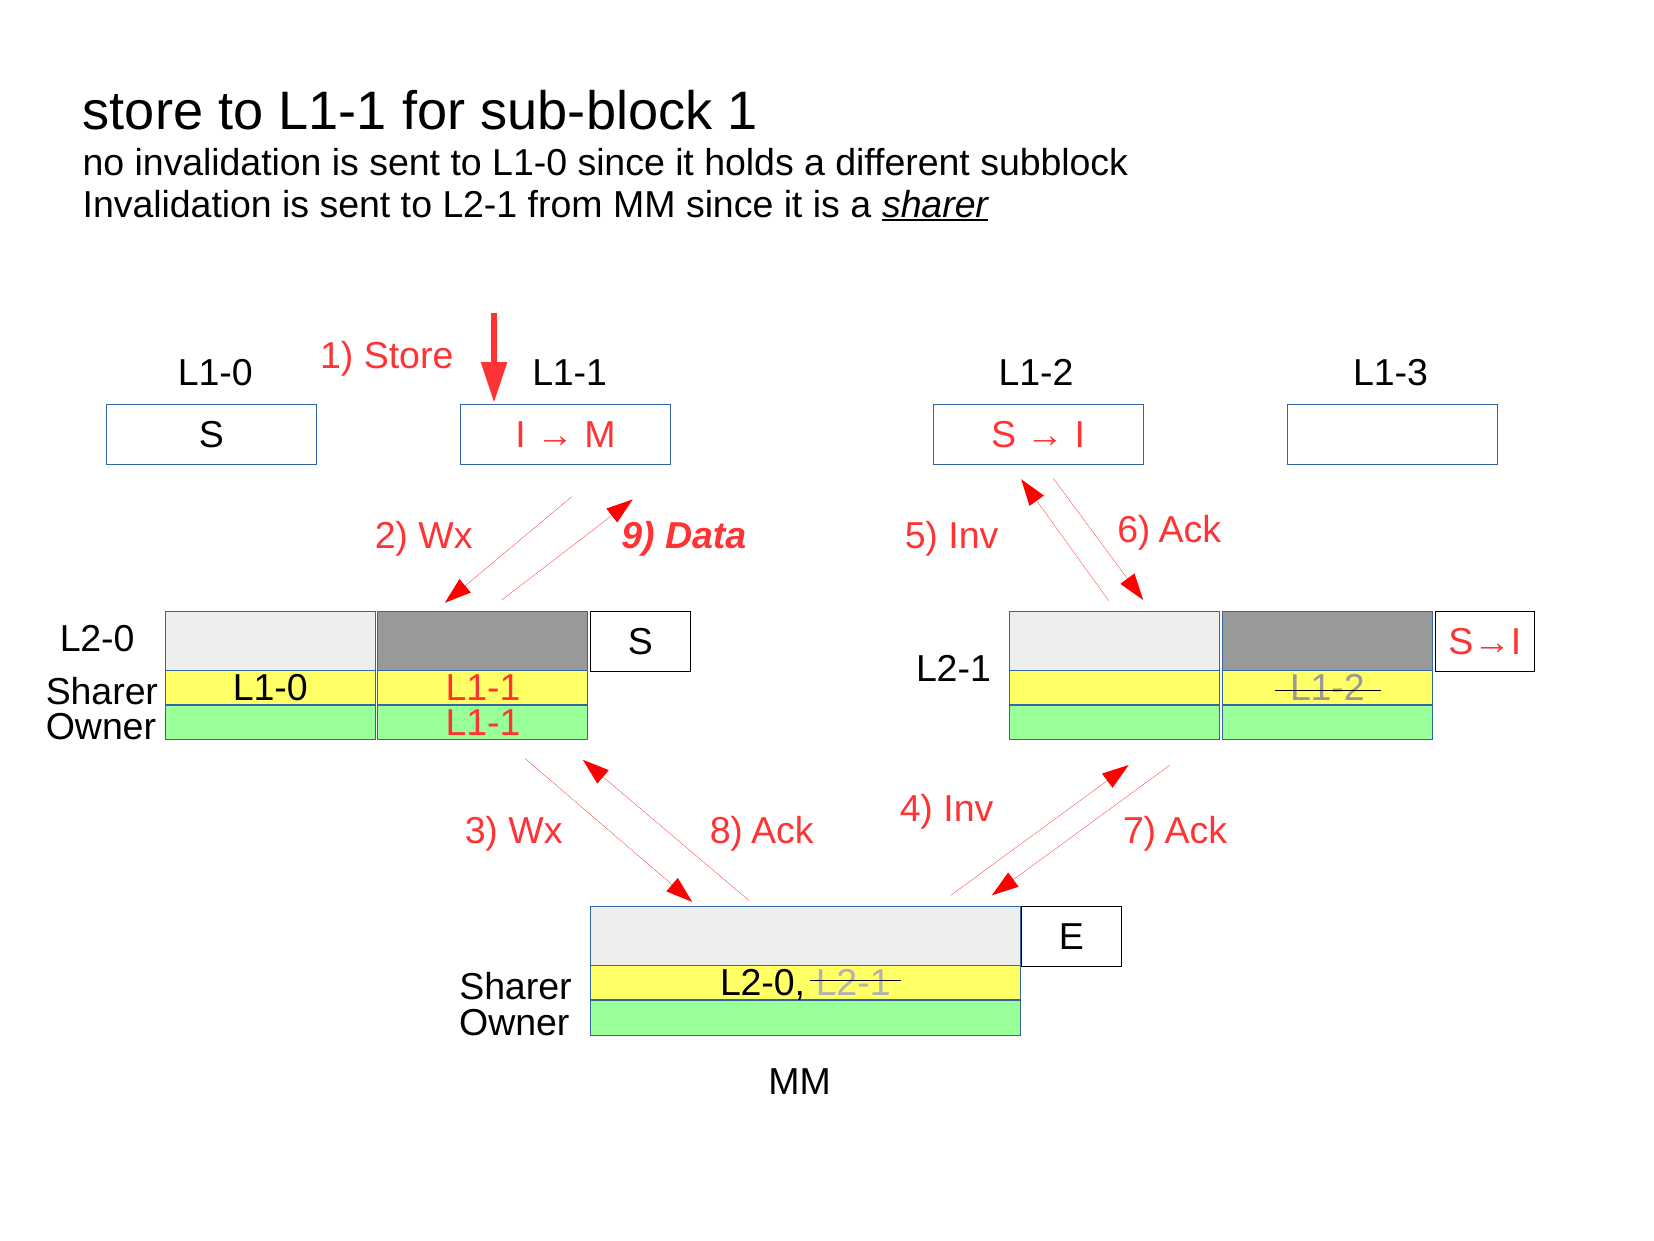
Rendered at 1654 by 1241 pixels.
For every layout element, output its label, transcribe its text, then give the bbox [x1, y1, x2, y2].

text_box 4) Inv [1032, 823, 1051, 837]
text_box MM [753, 1053, 889, 1111]
text_box [1222, 611, 1433, 670]
text_box 3) Wx [450, 802, 609, 860]
text_box 8) Ack [695, 802, 879, 860]
text_box E [1021, 906, 1122, 967]
text_box [590, 1000, 1021, 1036]
text_box L1-0 [174, 670, 376, 705]
text_box Sharer [444, 958, 587, 1016]
text_box Sharer [31, 662, 174, 720]
text_box Owner [444, 1016, 585, 1051]
text_box [377, 611, 588, 670]
text_box 1) Store [305, 327, 494, 385]
text_box 7) Ack [1108, 802, 1293, 860]
text_box [590, 906, 1021, 965]
text_box L1-2 [983, 344, 1119, 402]
text_box [174, 611, 376, 670]
text_box S [106, 404, 317, 465]
text_box [1222, 705, 1433, 740]
text_box [1009, 611, 1220, 740]
text_box L1-0 [163, 344, 299, 402]
text_box 6) Ack [1102, 501, 1287, 559]
title store to L1-1 for sub-block 1 no invalidation is sent to L1-0 since it holds a different subblock Invalidation is sent to L2-1 from MM since it is a sharer [82, 49, 1571, 257]
text_box L2-1 [901, 639, 1037, 697]
text_box L1-1 [517, 344, 653, 402]
text_box Owner [31, 720, 171, 756]
text_box [1287, 404, 1498, 465]
text_box L1-3 [1338, 344, 1474, 402]
text_box S→I [1435, 611, 1535, 672]
text_box 5) Inv [889, 507, 1036, 564]
text_box [171, 705, 376, 740]
text_box S [590, 611, 691, 672]
text_box S → I [933, 404, 1144, 465]
text_box L1-1 [377, 705, 588, 740]
text_box L1-1 [377, 670, 588, 705]
text_box L2-0 [45, 610, 181, 668]
text_box L2-0, L2-1 [590, 965, 1021, 1000]
text_box 4) Inv [885, 780, 1051, 837]
text_box 2) Wx [360, 507, 515, 565]
text_box I → M [460, 404, 671, 465]
text_box L1-2 [1222, 670, 1433, 705]
text_box 9) Data [606, 507, 796, 565]
